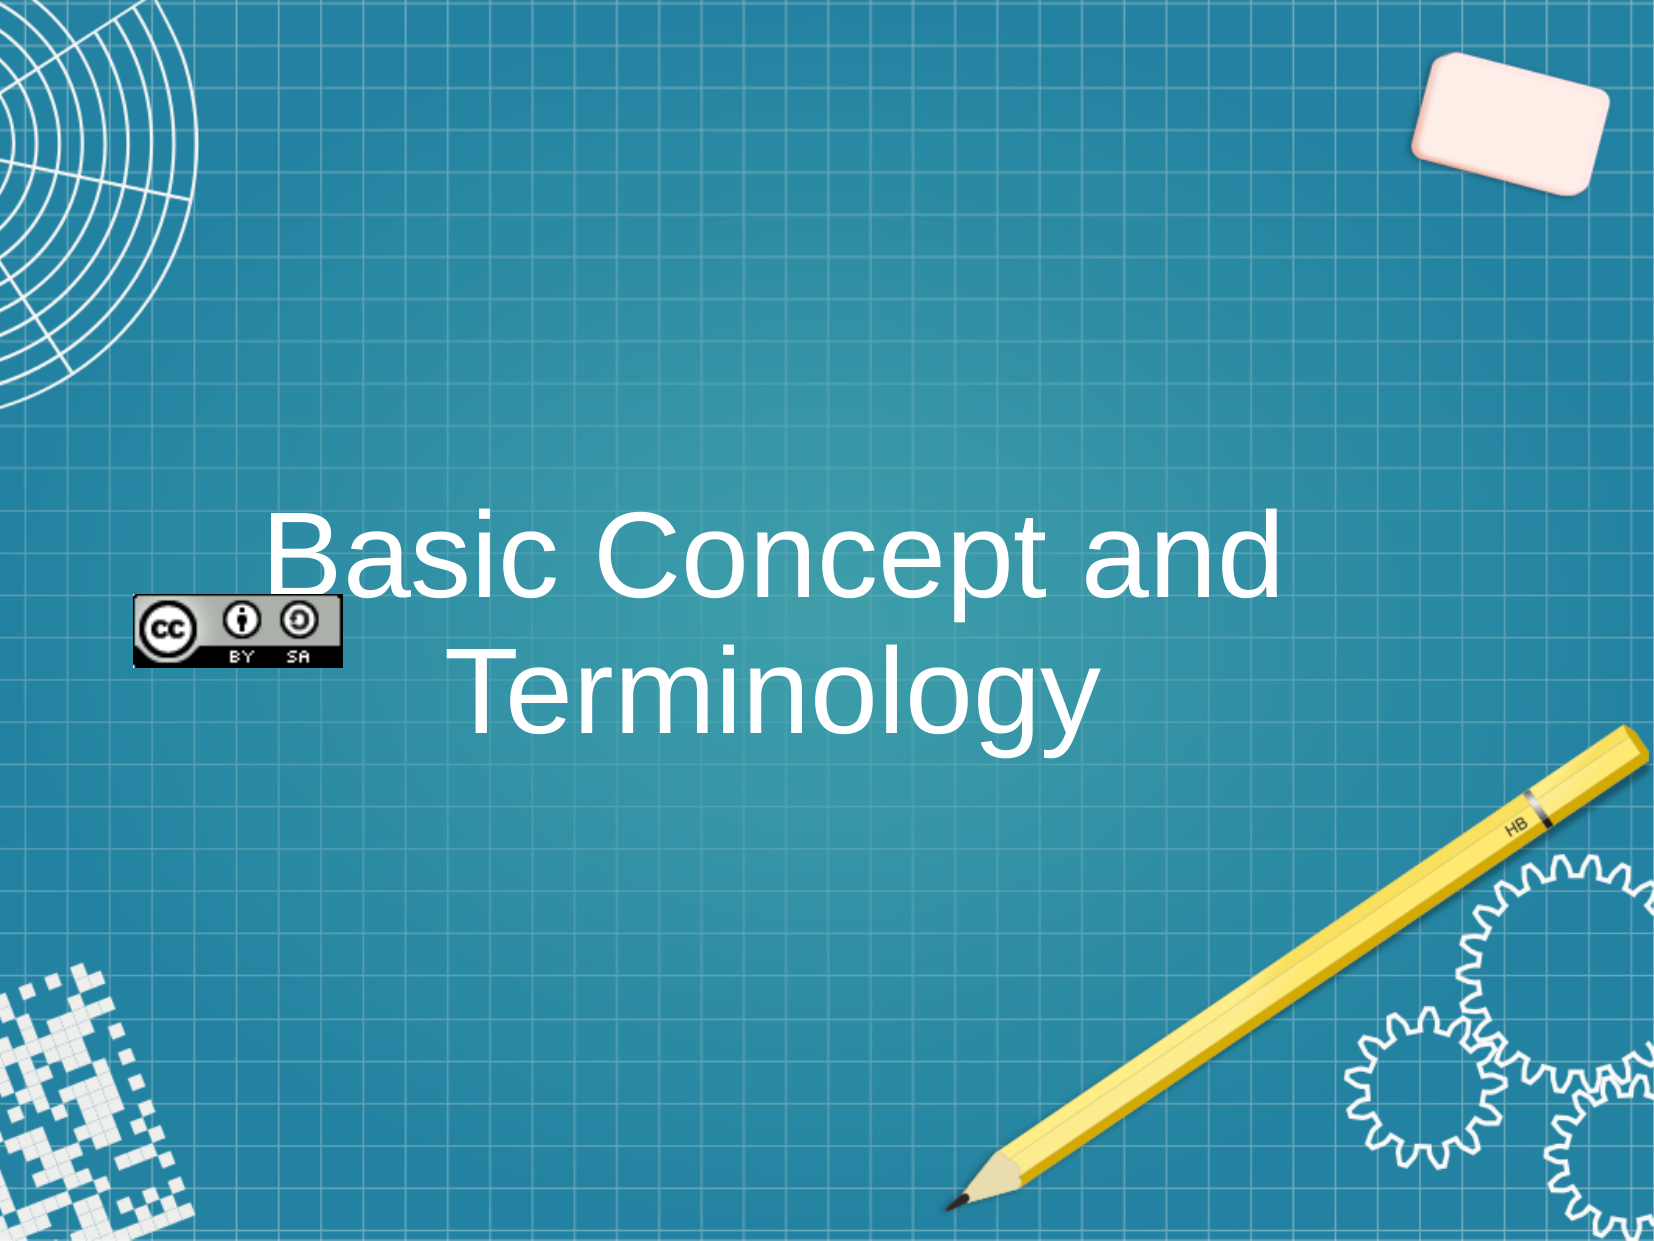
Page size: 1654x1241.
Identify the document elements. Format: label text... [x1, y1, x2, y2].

picture [0, 0, 1654, 1241]
title Basic Concept and Terminology [0, 451, 1571, 796]
picture [133, 594, 343, 668]
